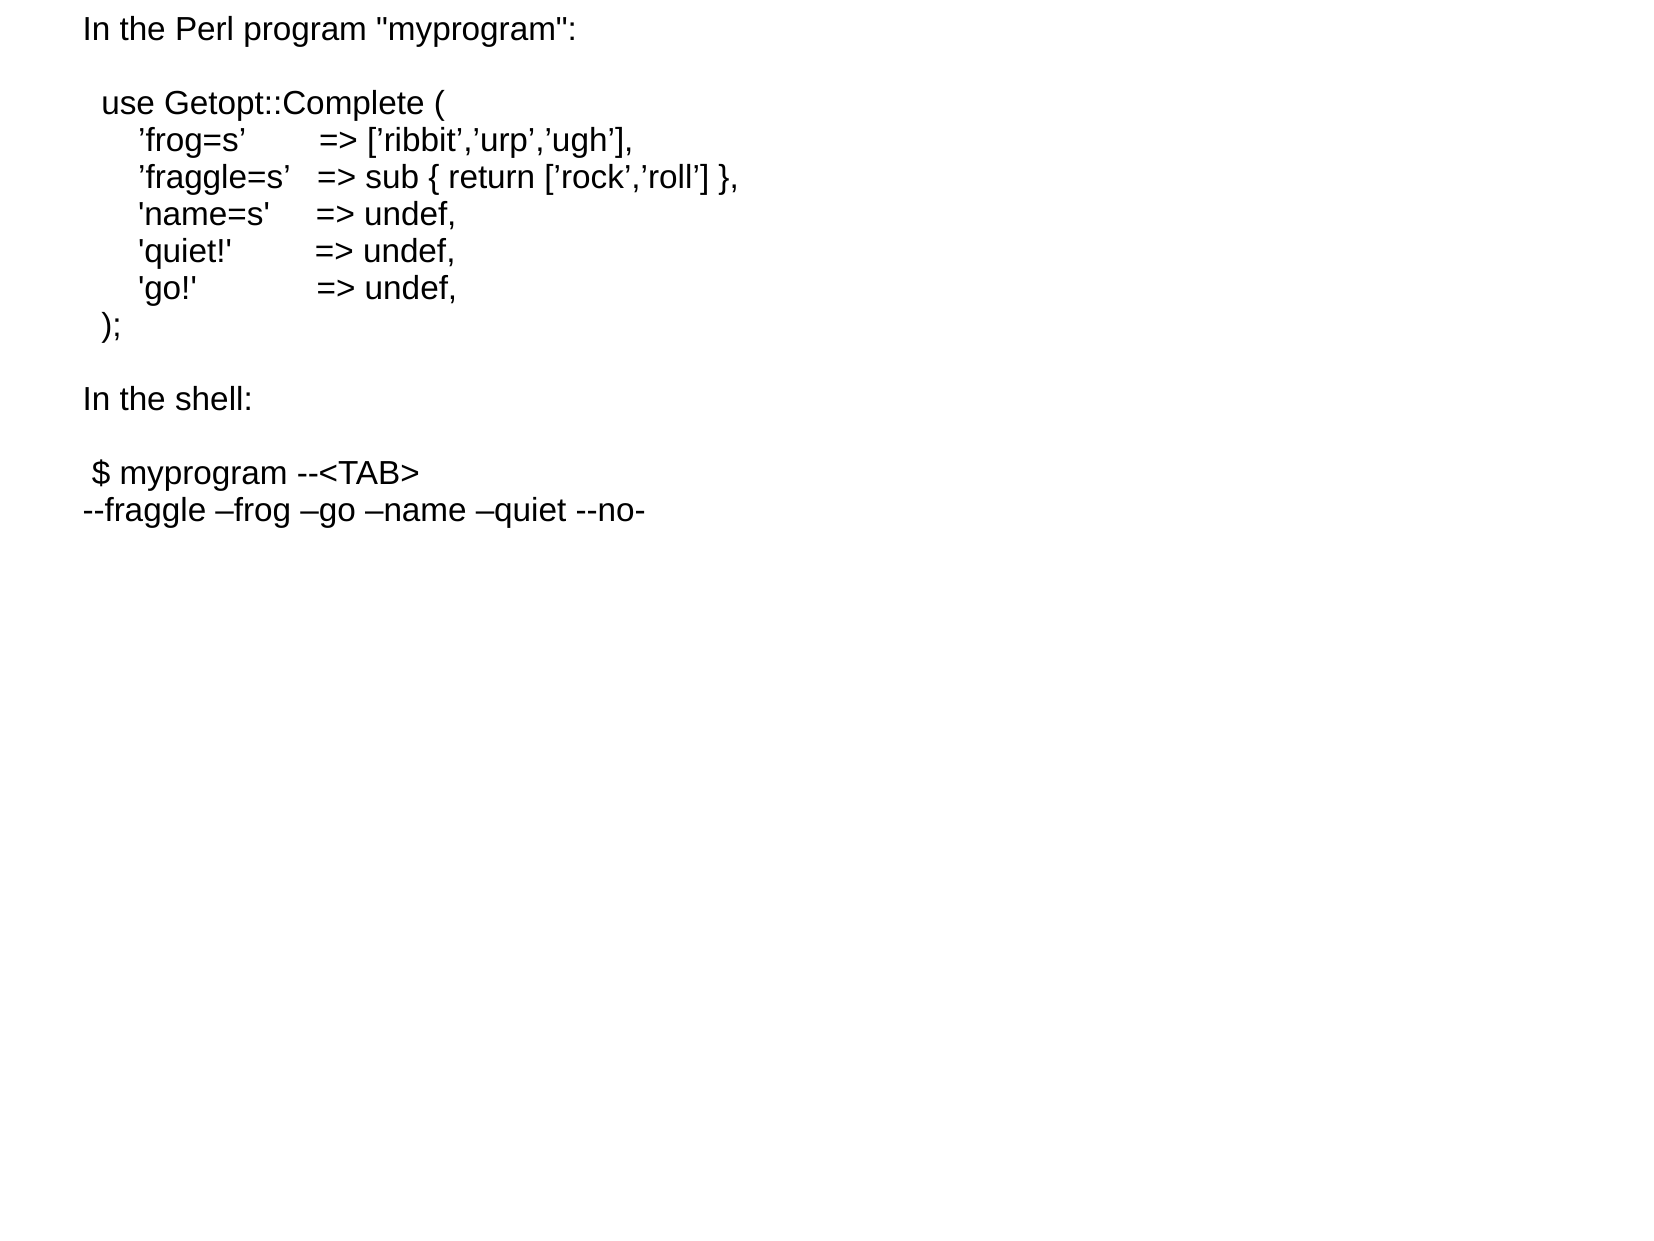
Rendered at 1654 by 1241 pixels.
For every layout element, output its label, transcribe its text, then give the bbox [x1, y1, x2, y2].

subtitle In the Perl program "myprogram": use Getopt::Complete ( ’frog=s’ => [’ribbit’,’urp’,’ugh’], ’fraggle=s’ => sub { return [’rock’,’roll’] }, 'name=s' => undef, 'quiet!' => undef, 'go!' => undef, ); In the shell: $ myprogram --<TAB> --fraggle –frog –go –name –quiet --no- [82, 10, 1571, 1070]
